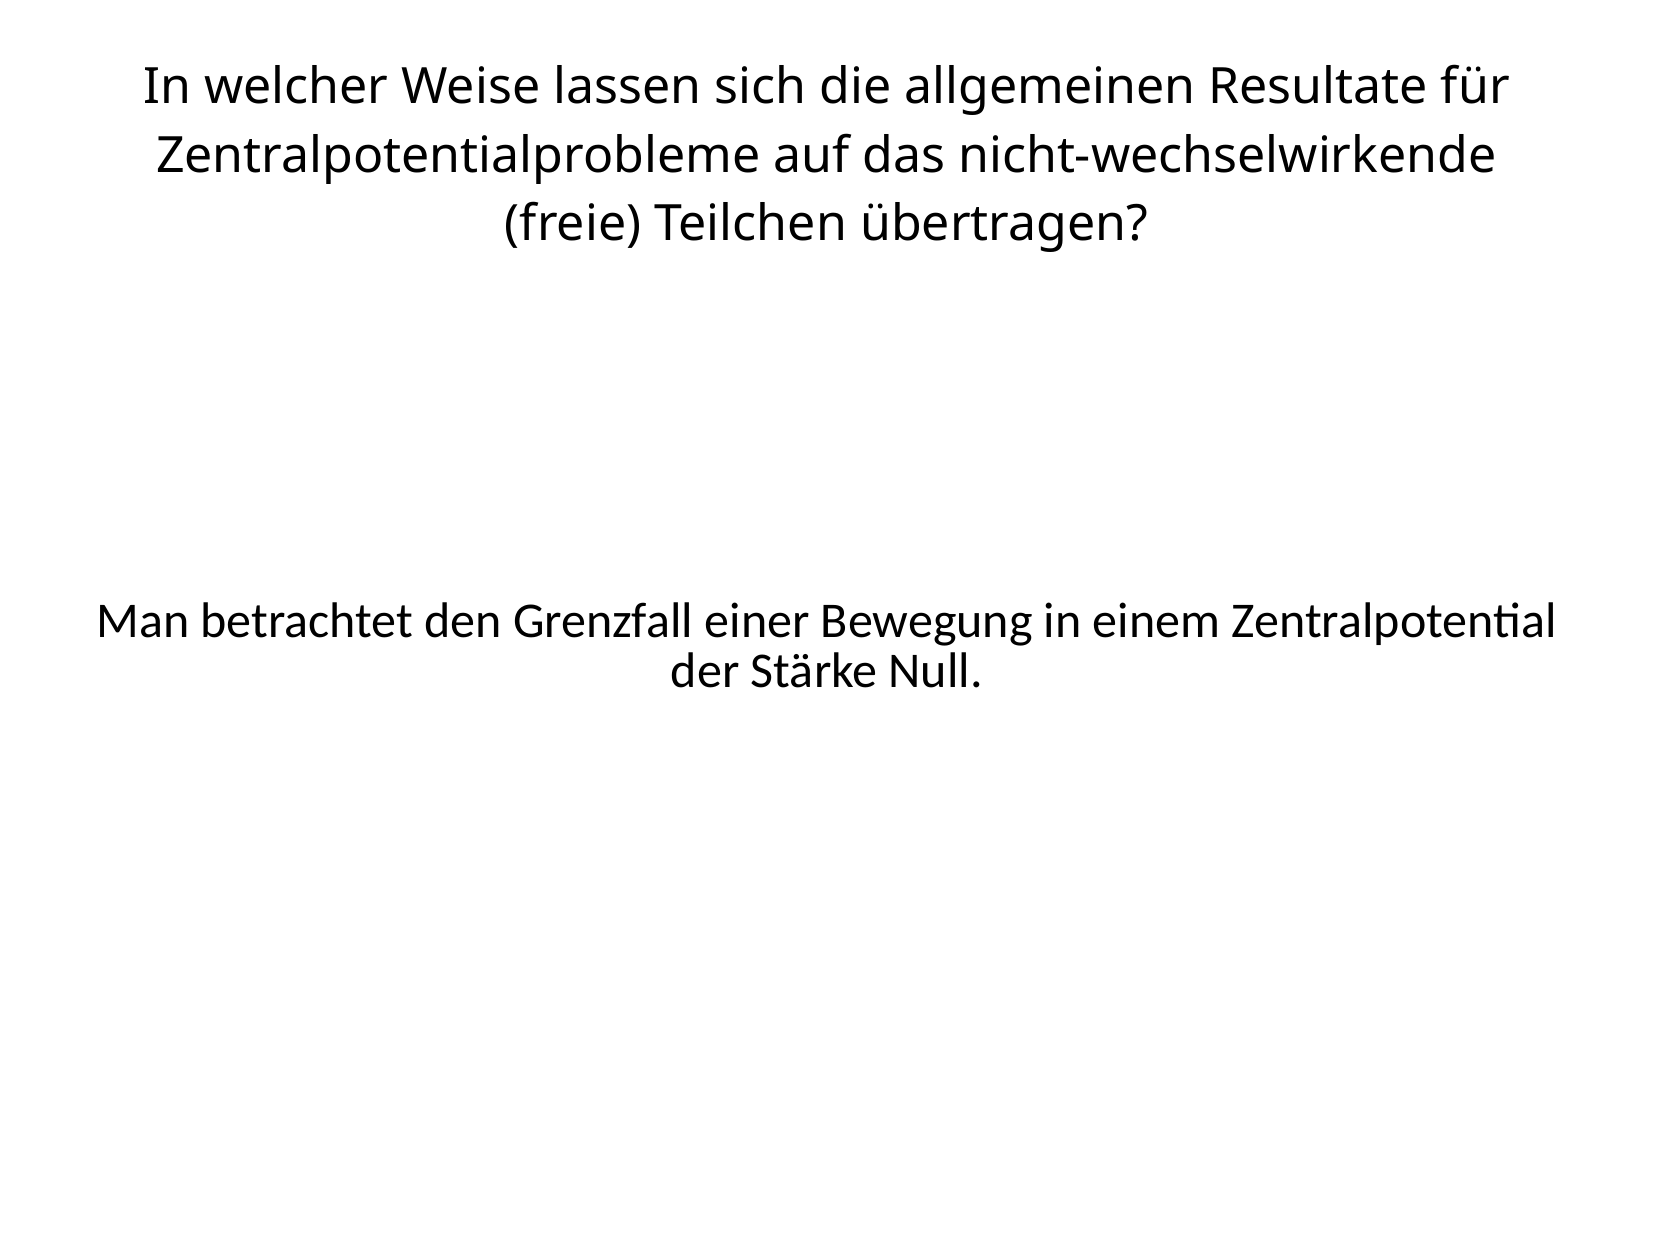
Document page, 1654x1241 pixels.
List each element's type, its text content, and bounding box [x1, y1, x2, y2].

title In welcher Weise lassen sich die allgemeinen Resultate für Zentralpotentialprobleme auf das nicht-wechselwirkende (freie) Teilchen übertragen? [82, 49, 1571, 257]
subtitle Man betrachtet den Grenzfall einer Bewegung in einem Zentralpotential der Stärke Null. [82, 290, 1571, 1010]
